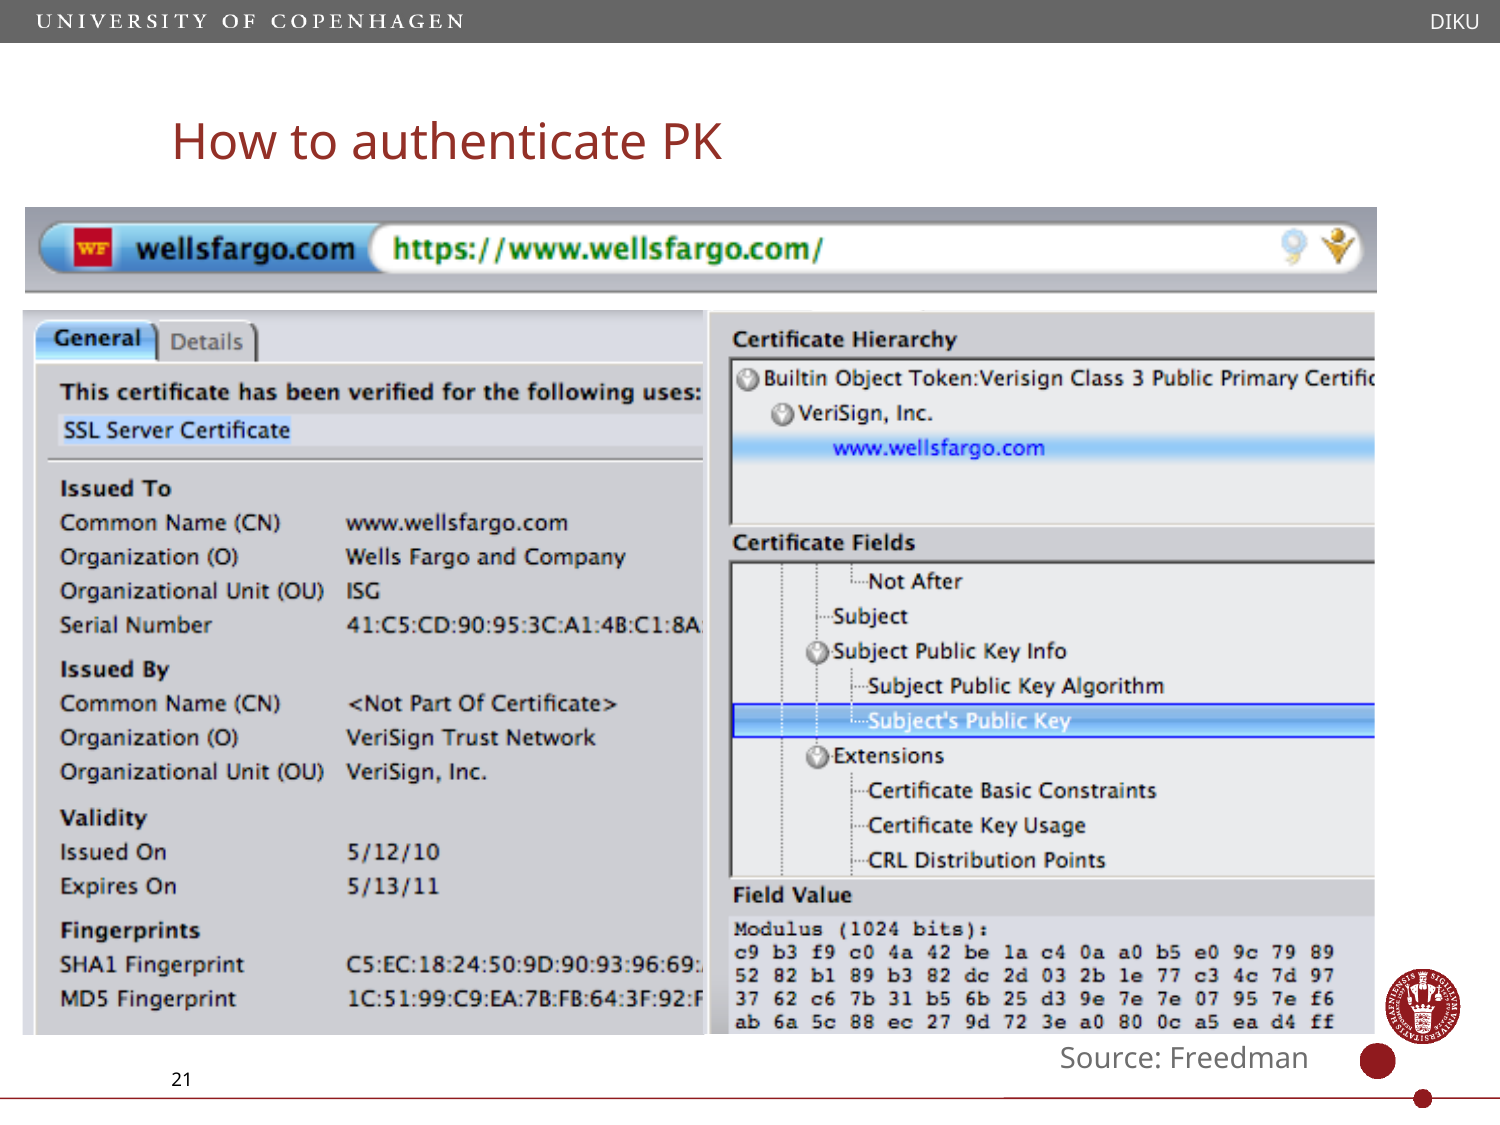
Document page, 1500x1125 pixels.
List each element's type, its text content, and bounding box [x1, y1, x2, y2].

text_box <number> [171, 1067, 522, 1092]
text_box DIKU [469, 0, 1495, 43]
text_box Source: Freedman [1045, 1031, 1353, 1083]
text_box How to authenticate PK [171, 75, 1329, 171]
picture [0, 310, 1500, 1122]
picture [25, 207, 1377, 296]
